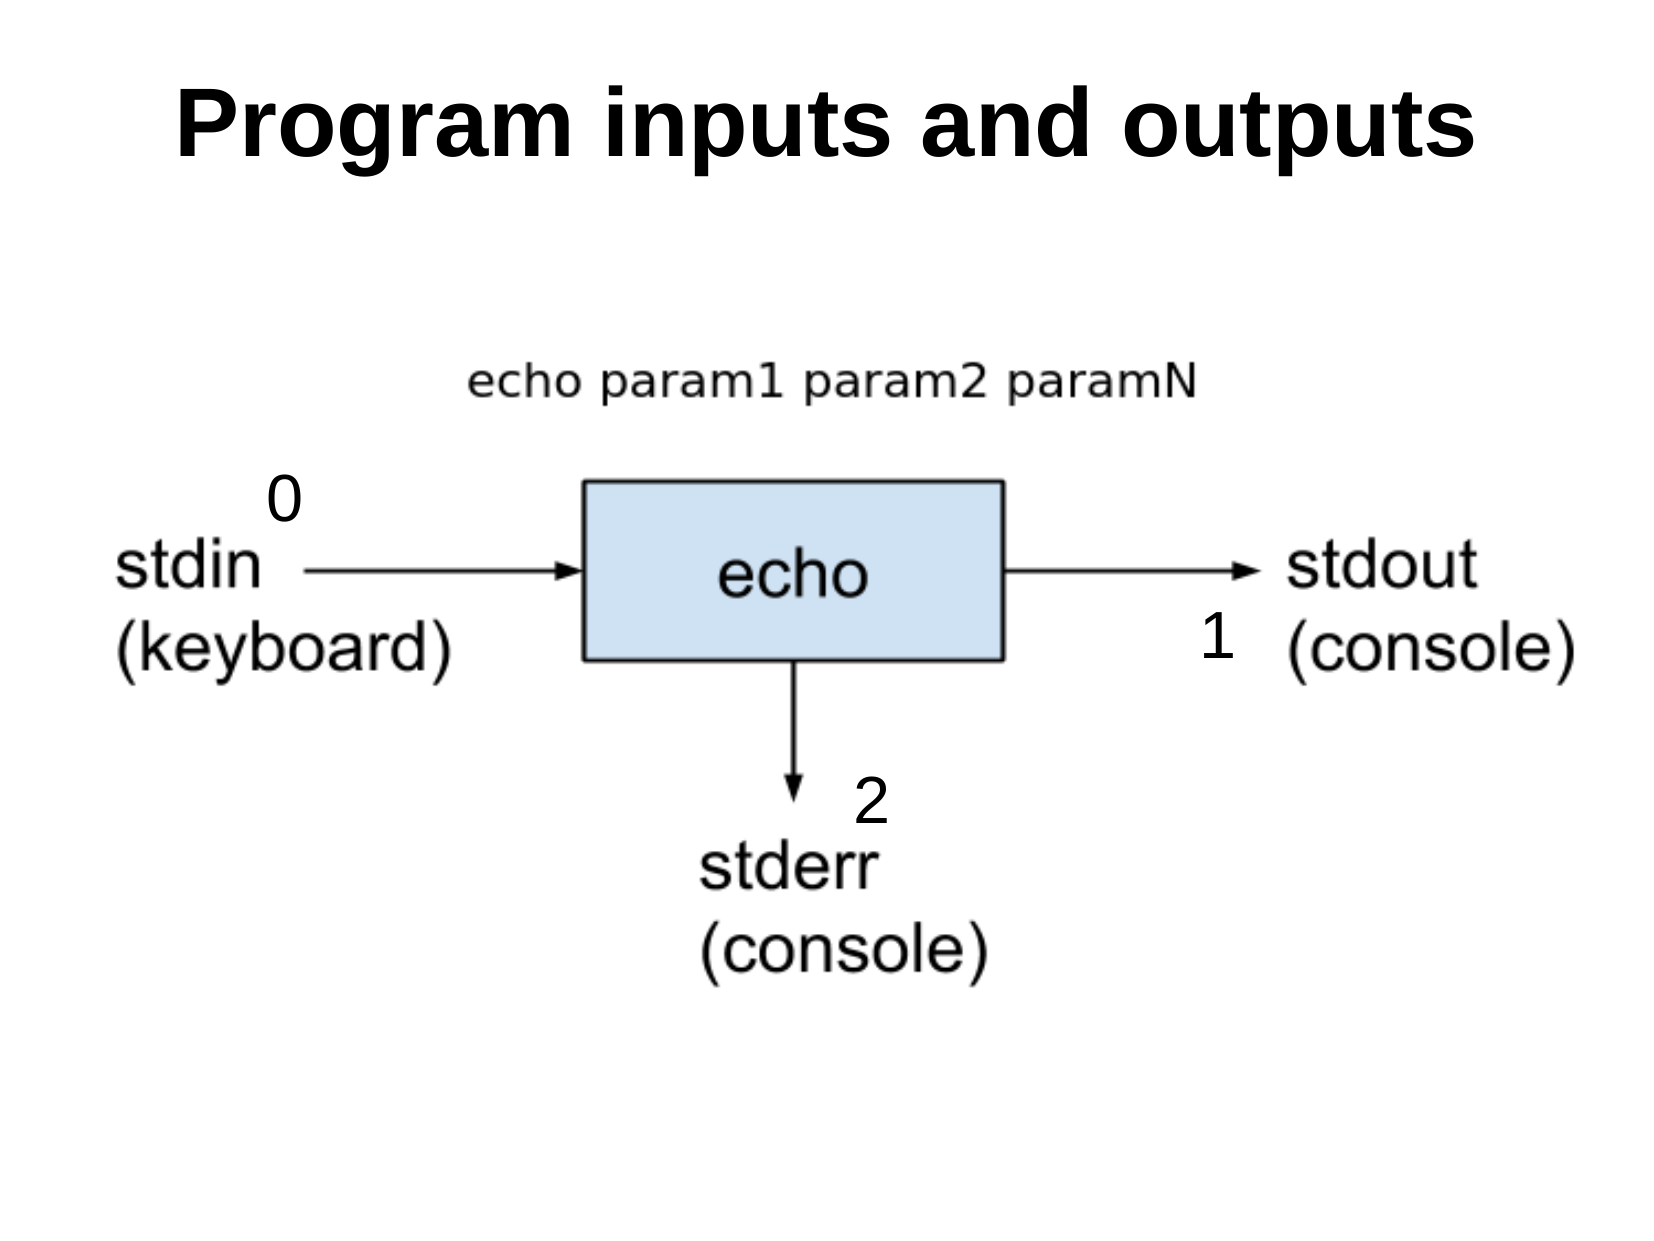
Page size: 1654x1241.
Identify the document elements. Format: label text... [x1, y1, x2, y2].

text_box 1 [1185, 590, 1252, 681]
text_box 2 [838, 755, 906, 886]
picture [94, 236, 1616, 1027]
title Program inputs and outputs [82, 67, 1571, 177]
text_box 0 [251, 453, 319, 544]
